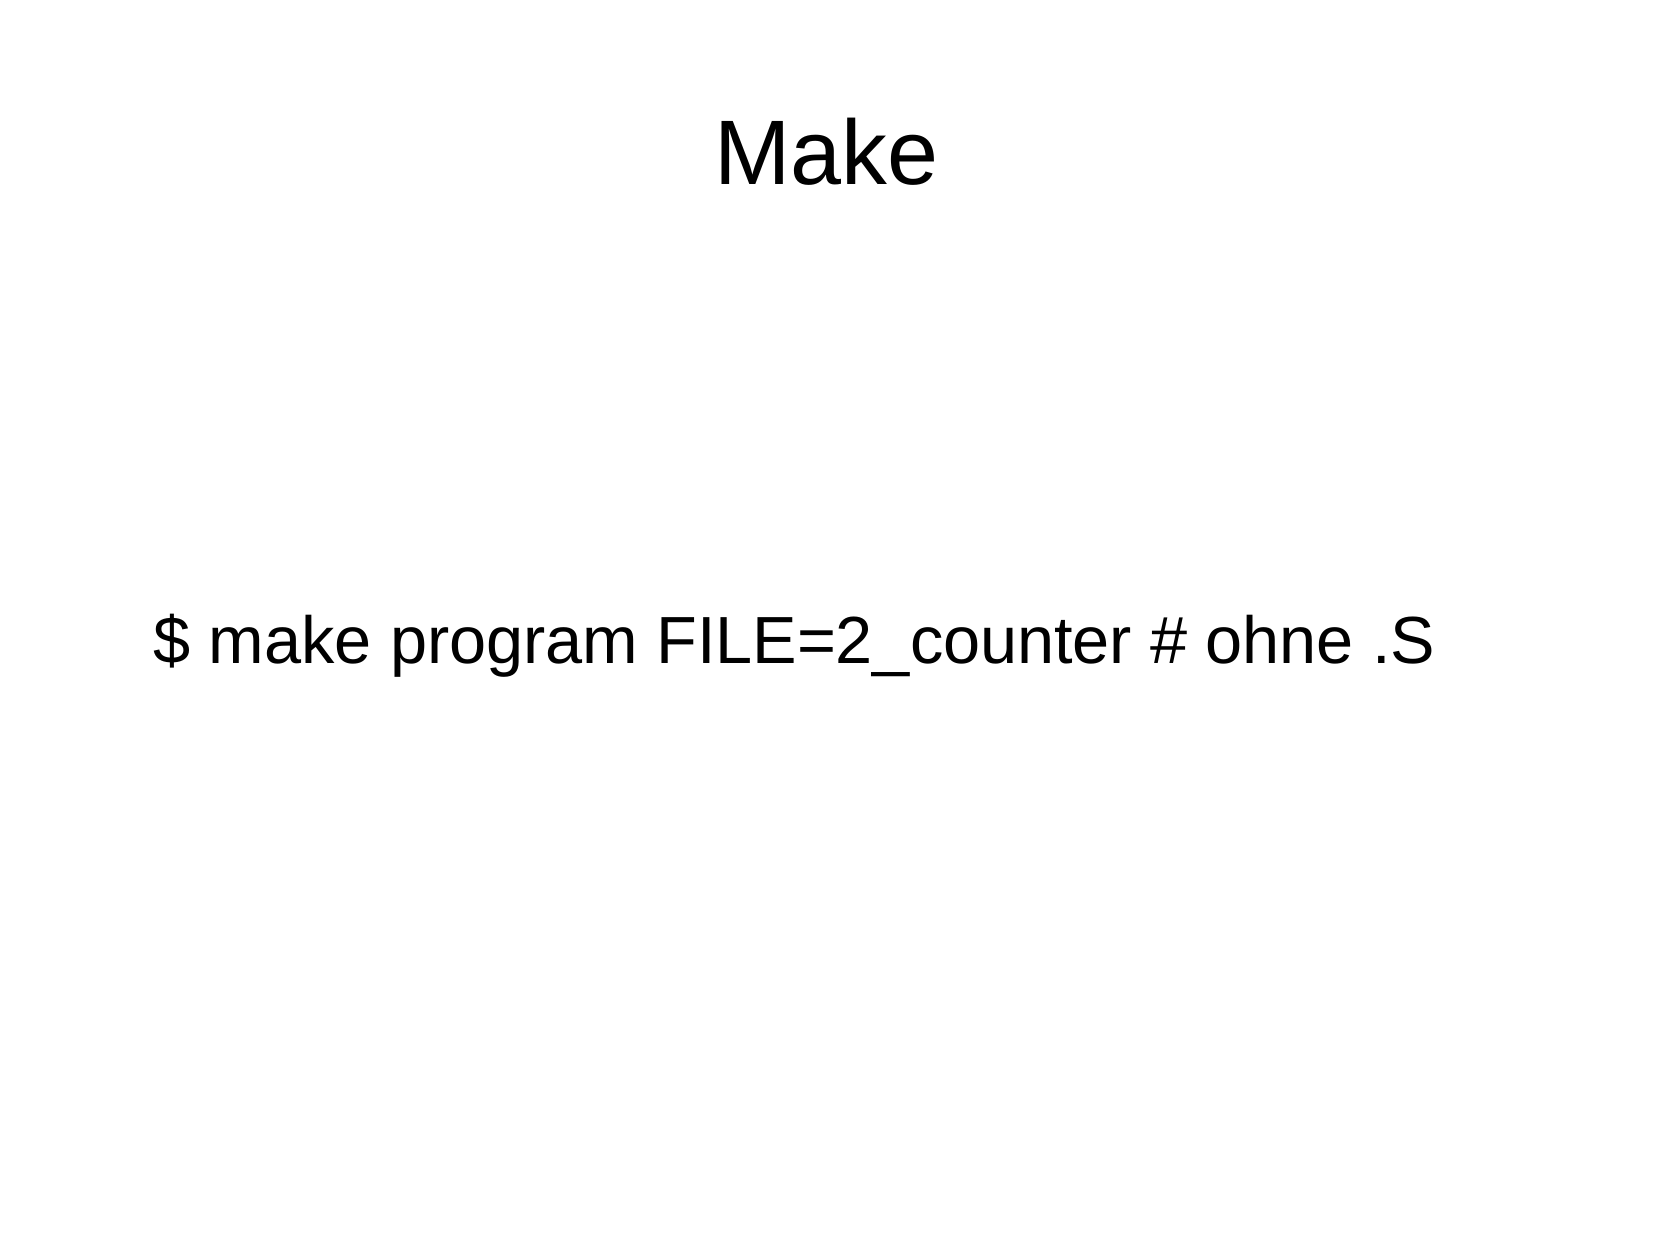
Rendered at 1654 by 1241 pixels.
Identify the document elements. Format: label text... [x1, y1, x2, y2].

list $ make program FILE=2_counter # ohne .S [82, 290, 1538, 1010]
title Make [82, 49, 1571, 257]
